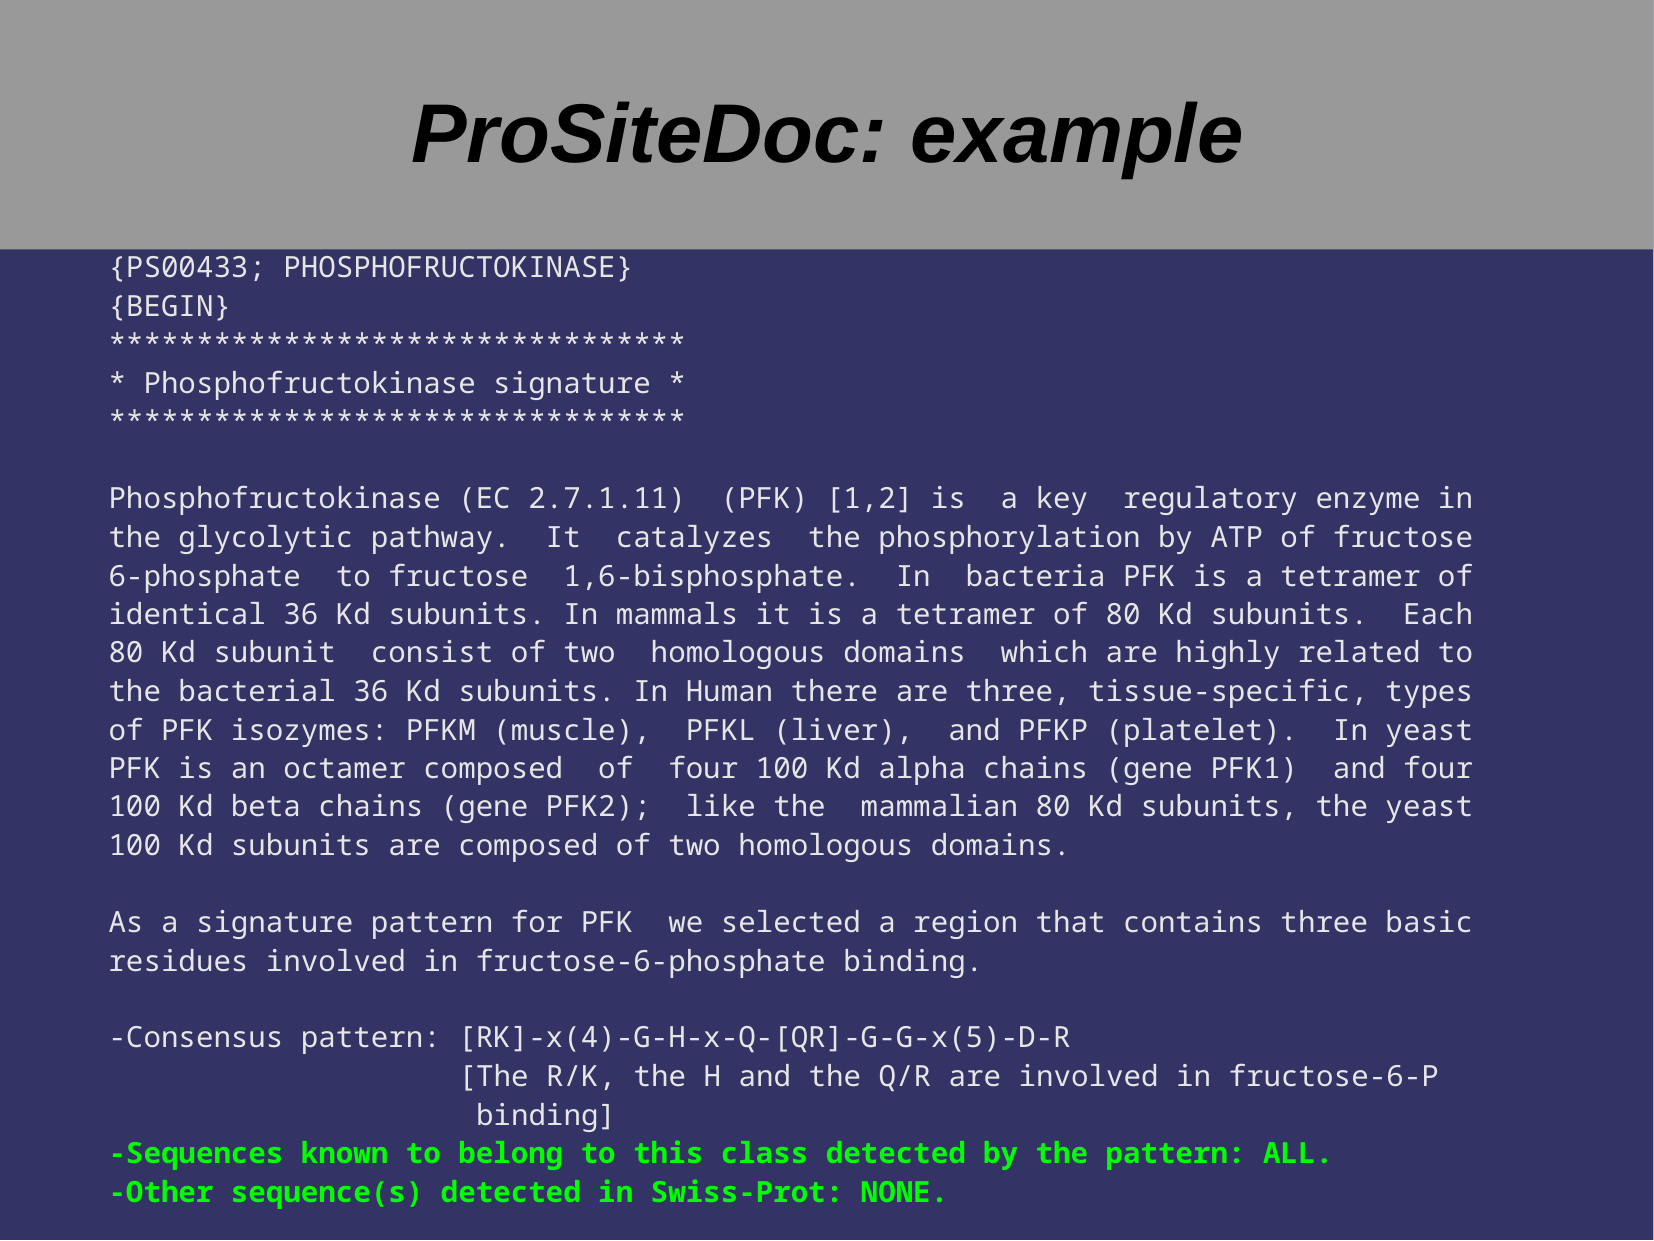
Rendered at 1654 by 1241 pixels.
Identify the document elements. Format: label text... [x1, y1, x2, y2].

title ProSiteDoc: example [121, 19, 1534, 227]
list {PS00433; PHOSPHOFRUCTOKINASE} {BEGIN} ********************************* * Phosphofructokinase signature * ********************************* Phosphofructokinase (EC 2.7.1.11) (PFK) [1,2] is a key regulatory enzyme in the glycolytic pathway. It catalyzes the phosphorylation by ATP of fructose 6-phosphate to fructose 1,6-bisphosphate. In bacteria PFK is a tetramer of identical 36 Kd subunits. In mammals it is a tetramer of 80 Kd subunits. Each 80 Kd subunit consist of two homologous domains which are highly related to the bacterial 36 Kd subunits. In Human there are three, tissue-specific, types of PFK isozymes: PFKM (muscle), PFKL (liver), and PFKP (platelet). In yeast PFK is an octamer composed of four 100 Kd alpha chains (gene PFK1) and four 100 Kd beta chains (gene PFK2); like the mammalian 80 Kd subunits, the yeast 100 Kd subunits are composed of two homologous domains. As a signature pattern for PFK we selected a region that contains three basic residues involved in fructose-6-phosphate binding. -Consensus pattern: [RK]-x(4)-G-H-x-Q-[QR]-G-G-x(5)-D-R [The R/K, the H and the Q/R are involved in fructose-6-P binding] -Sequences known to belong to this class detected by the pattern: ALL. -Other sequence(s) detected in Swiss-Prot: NONE. -Note: Escherichia coli has two phosphofructokinase isozymes which are encoded by genes pfkA (major) and pfkB (minor). The pfkB isozyme is not evolutionary related to other prokaryotic or eukaryotic PFK's (see <PDOC00504>). [108, 247, 1500, 1237]
